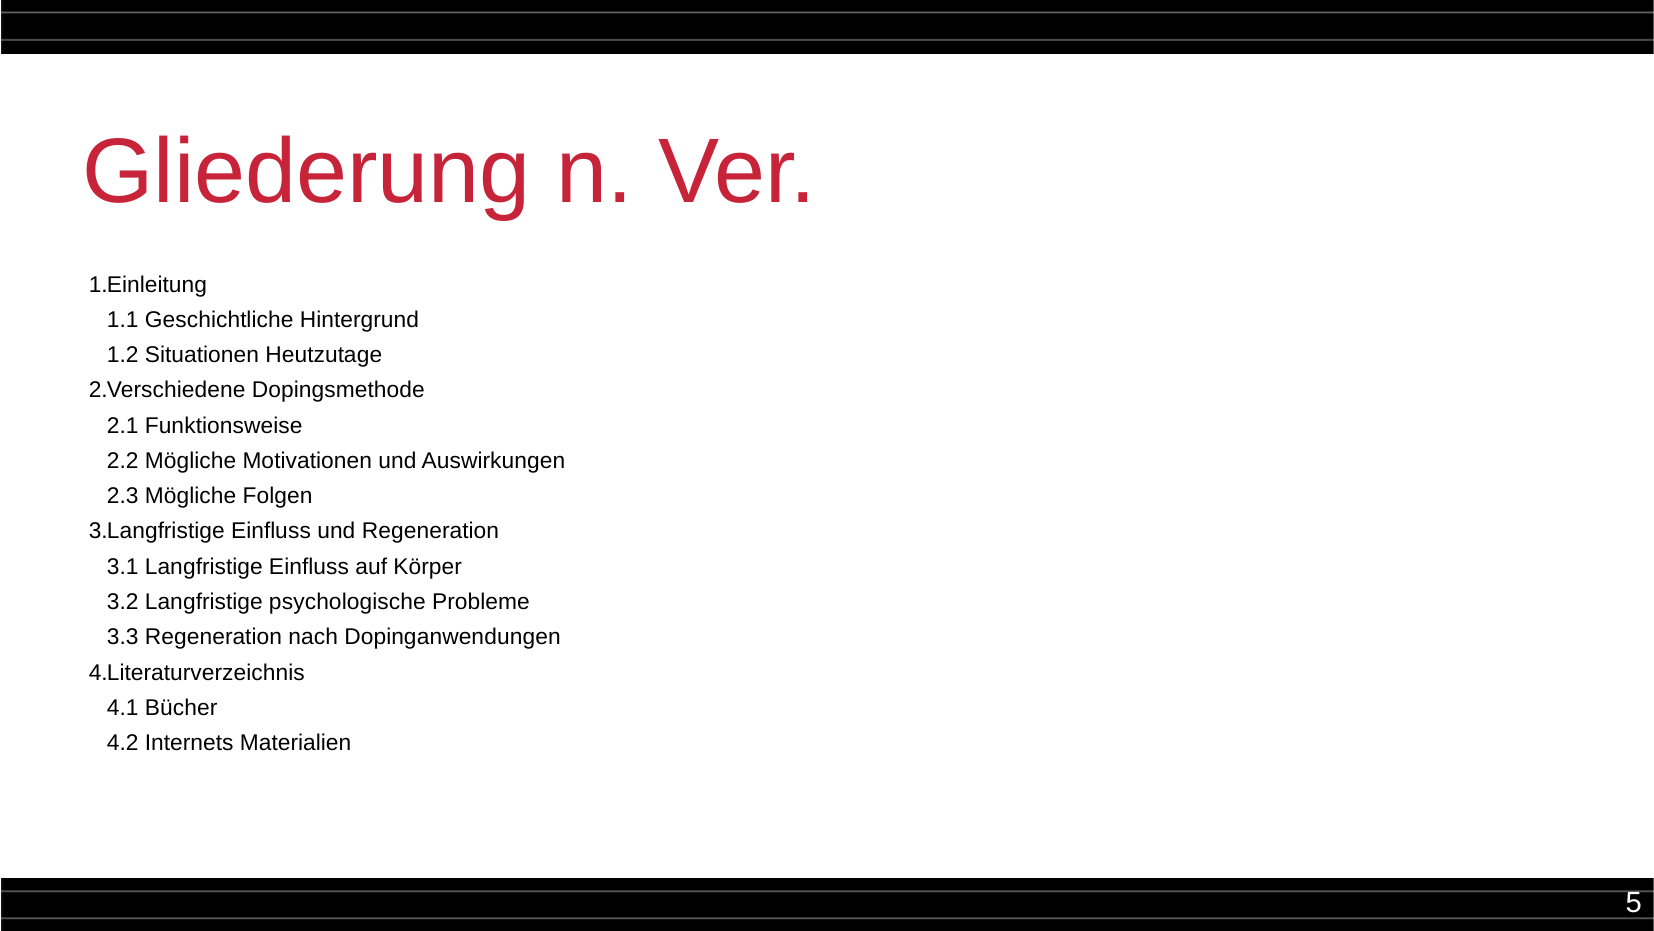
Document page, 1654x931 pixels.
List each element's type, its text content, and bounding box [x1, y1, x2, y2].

title Gliederung n. Ver. [82, 92, 1571, 249]
picture [1, 0, 1654, 54]
list Einleitung 1.1 Geschichtliche Hintergrund 1.2 Situationen Heutzutage Verschiedene Dopingsmethode 2.1 Funktionsweise 2.2 Mögliche Motivationen und Auswirkungen 2.3 Mögliche Folgen Langfristige Einfluss und Regeneration 3.1 Langfristige Einfluss auf Körper 3.2 Langfristige psychologische Probleme 3.3 Regeneration nach Dopinganwendungen Literaturverzeichnis 4.1 Bücher 4.2 Internets Materialien [82, 271, 1571, 758]
picture [1, 878, 1654, 931]
